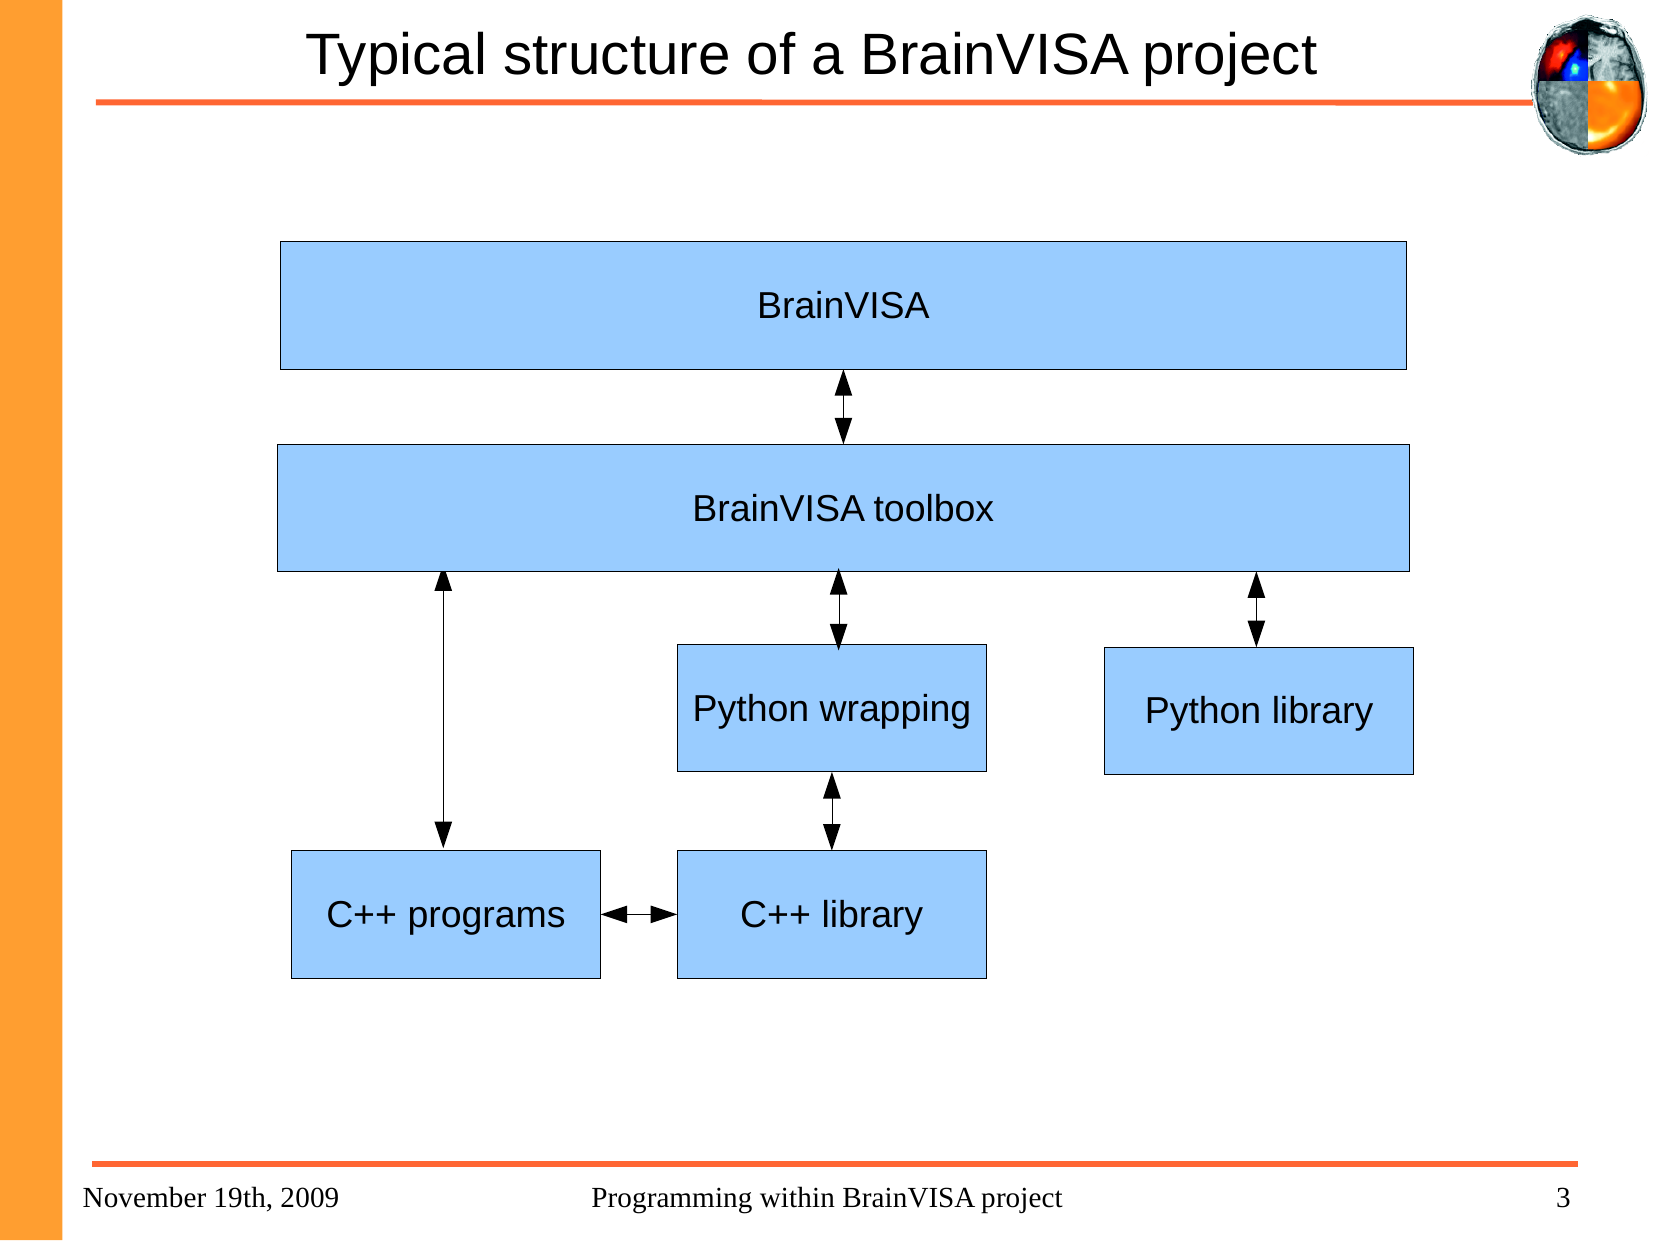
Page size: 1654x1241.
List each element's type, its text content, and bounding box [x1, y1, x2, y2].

text_box C++ library [677, 850, 987, 979]
text_box Python library [1104, 647, 1414, 775]
text_box C++ programs [291, 850, 601, 979]
text_box BrainVISA toolbox [277, 444, 1410, 572]
picture [1530, 14, 1649, 157]
text_box BrainVISA [280, 241, 1407, 370]
title Typical structure of a BrainVISA project [88, 19, 1536, 89]
text_box Python wrapping [677, 644, 987, 772]
